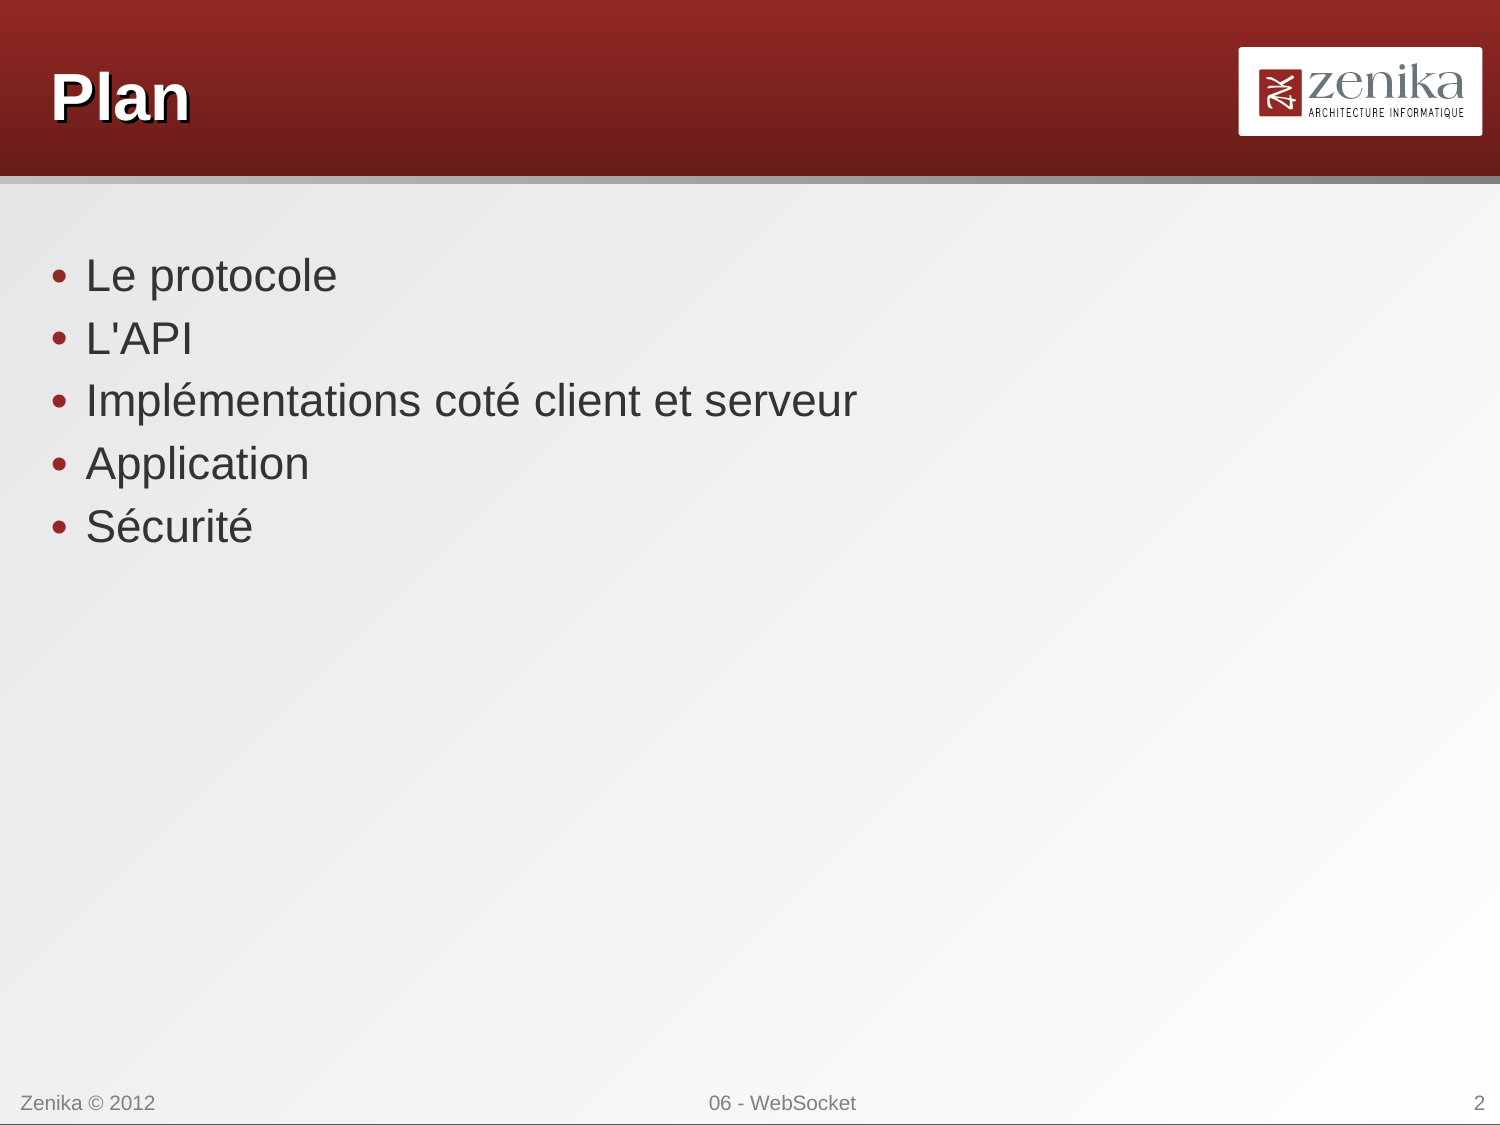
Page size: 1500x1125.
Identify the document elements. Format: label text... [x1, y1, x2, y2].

list Le protocole L'API Implémentations coté client et serveur Application Sécurité [50, 249, 1435, 1079]
picture [1257, 58, 1464, 125]
title Plan [50, 15, 1206, 180]
